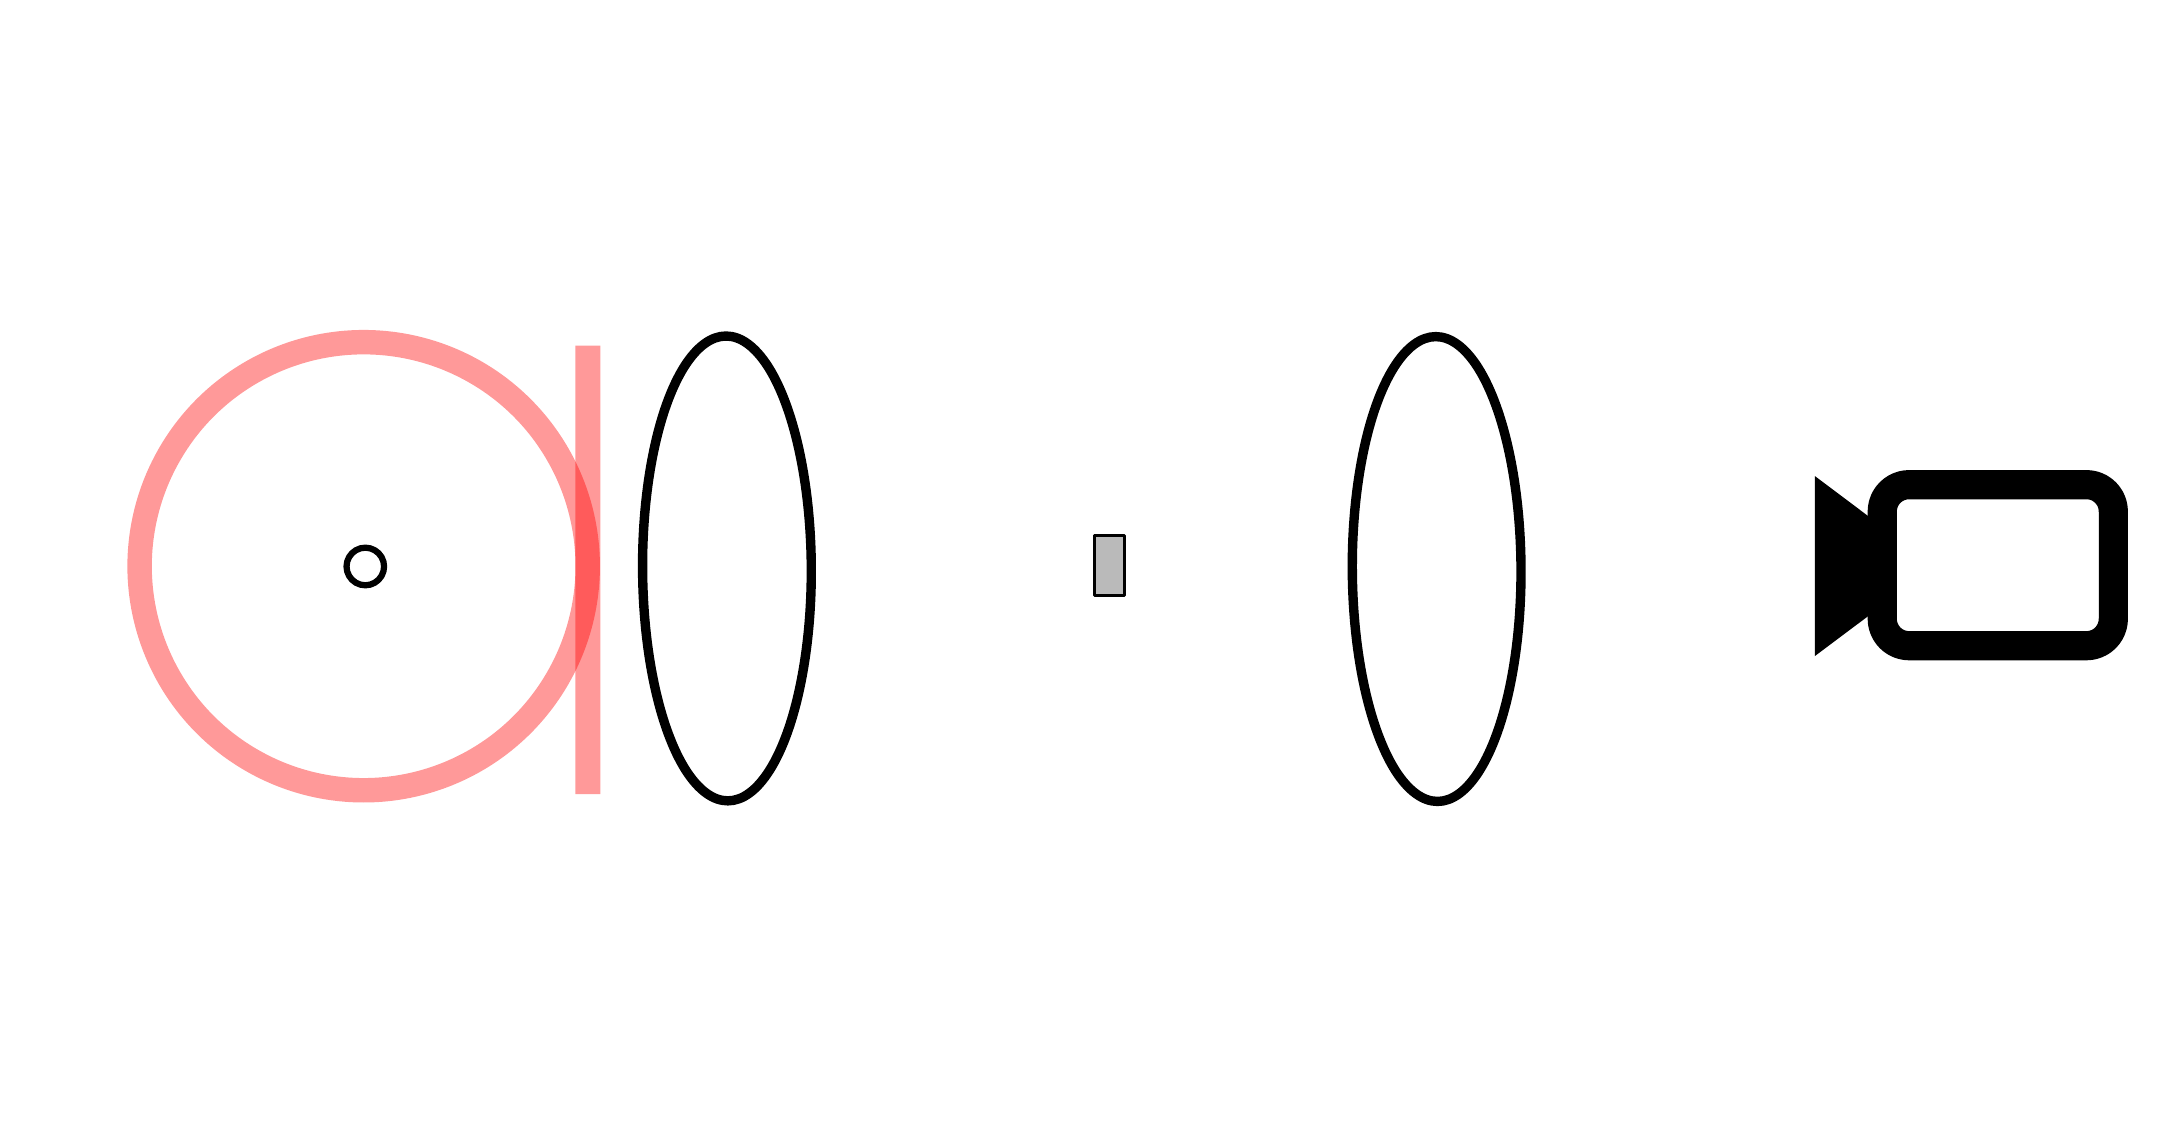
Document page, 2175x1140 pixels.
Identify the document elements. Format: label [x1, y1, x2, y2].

text_box [1352, 336, 1522, 802]
text_box [127, 329, 600, 803]
text_box [1094, 535, 1125, 596]
text_box [642, 336, 812, 801]
text_box [1814, 476, 1875, 657]
text_box [1882, 484, 2114, 646]
